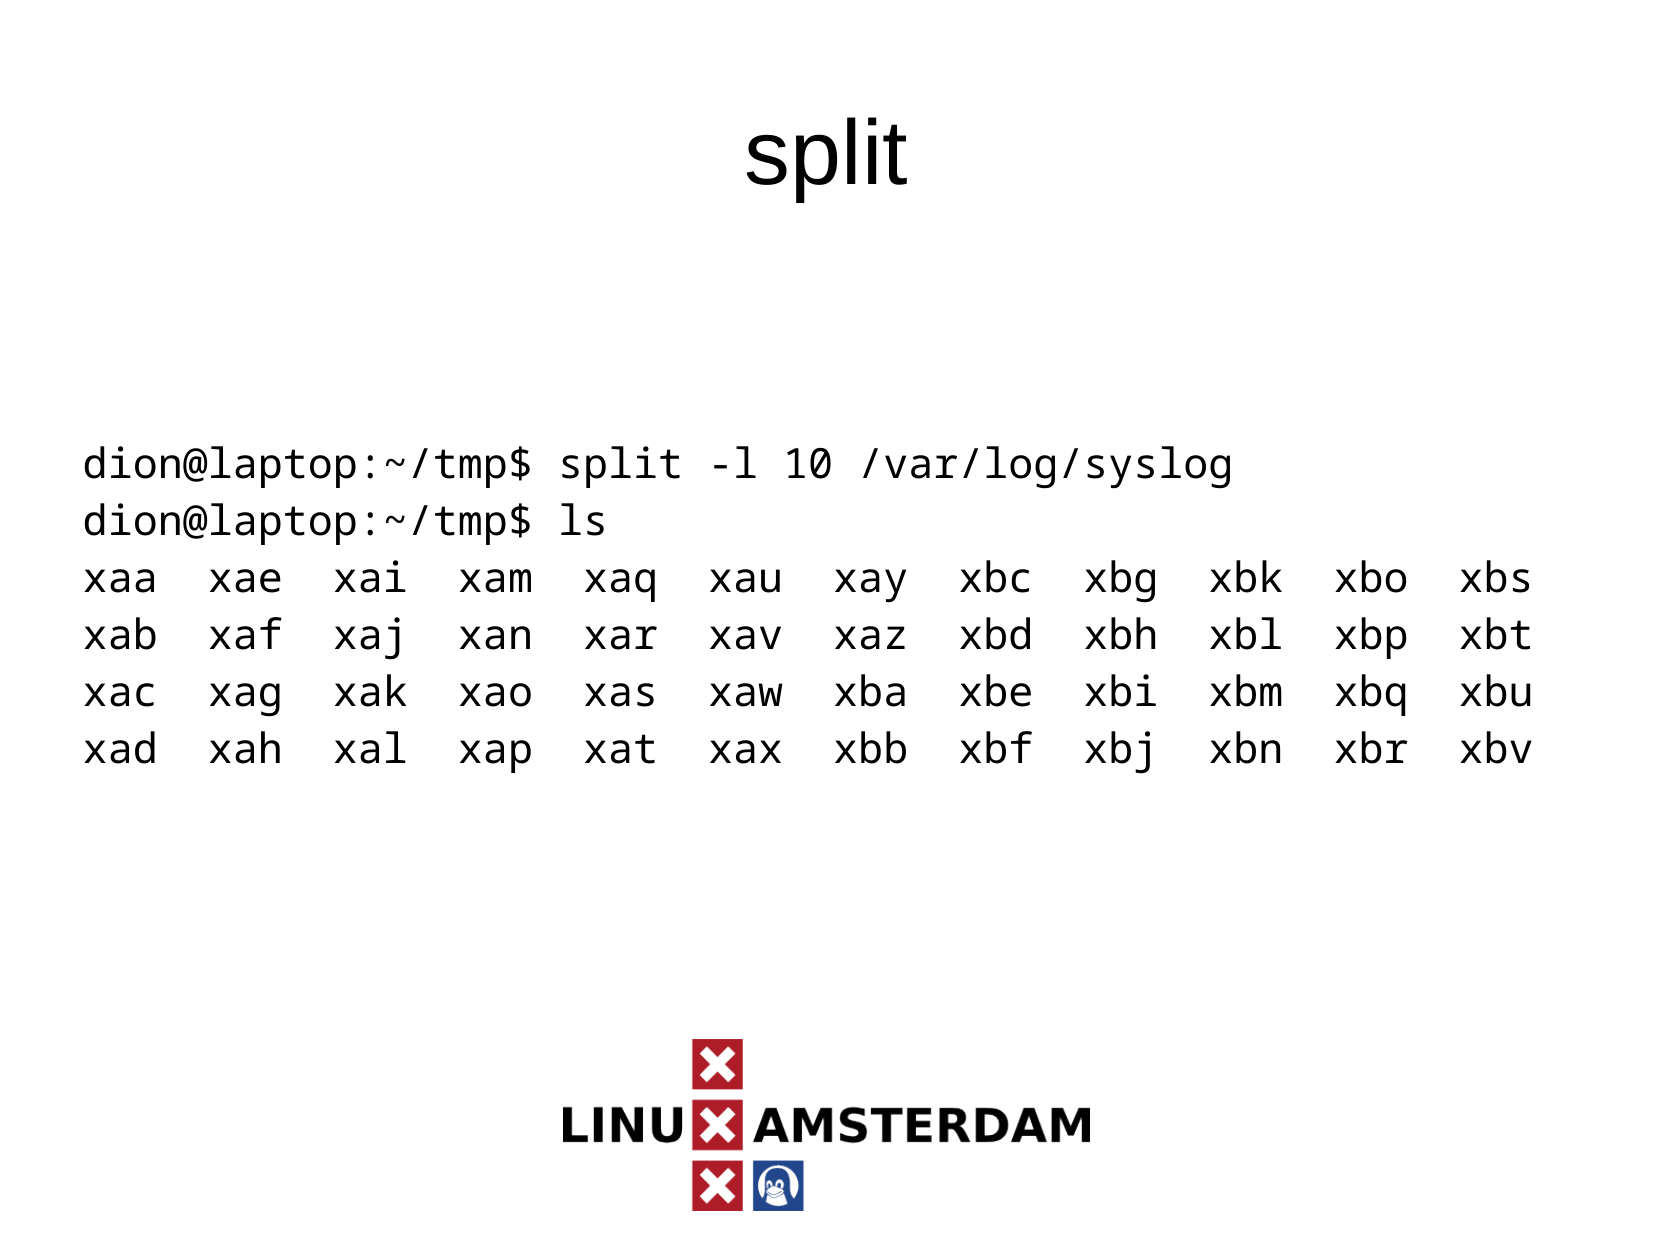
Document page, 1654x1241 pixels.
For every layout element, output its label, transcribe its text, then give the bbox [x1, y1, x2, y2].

subtitle dion@laptop:~/tmp$ split -l 10 /var/log/syslog dion@laptop:~/tmp$ ls xaa xae xai xam xaq xau xay xbc xbg xbk xbo xbs xab xaf xaj xan xar xav xaz xbd xbh xbl xbp xbt xac xag xak xao xas xaw xba xbe xbi xbm xbq xbu xad xah xal xap xat xax xbb xbf xbj xbn xbr xbv [82, 290, 1571, 1010]
title split [82, 49, 1571, 257]
picture [563, 1039, 1090, 1211]
